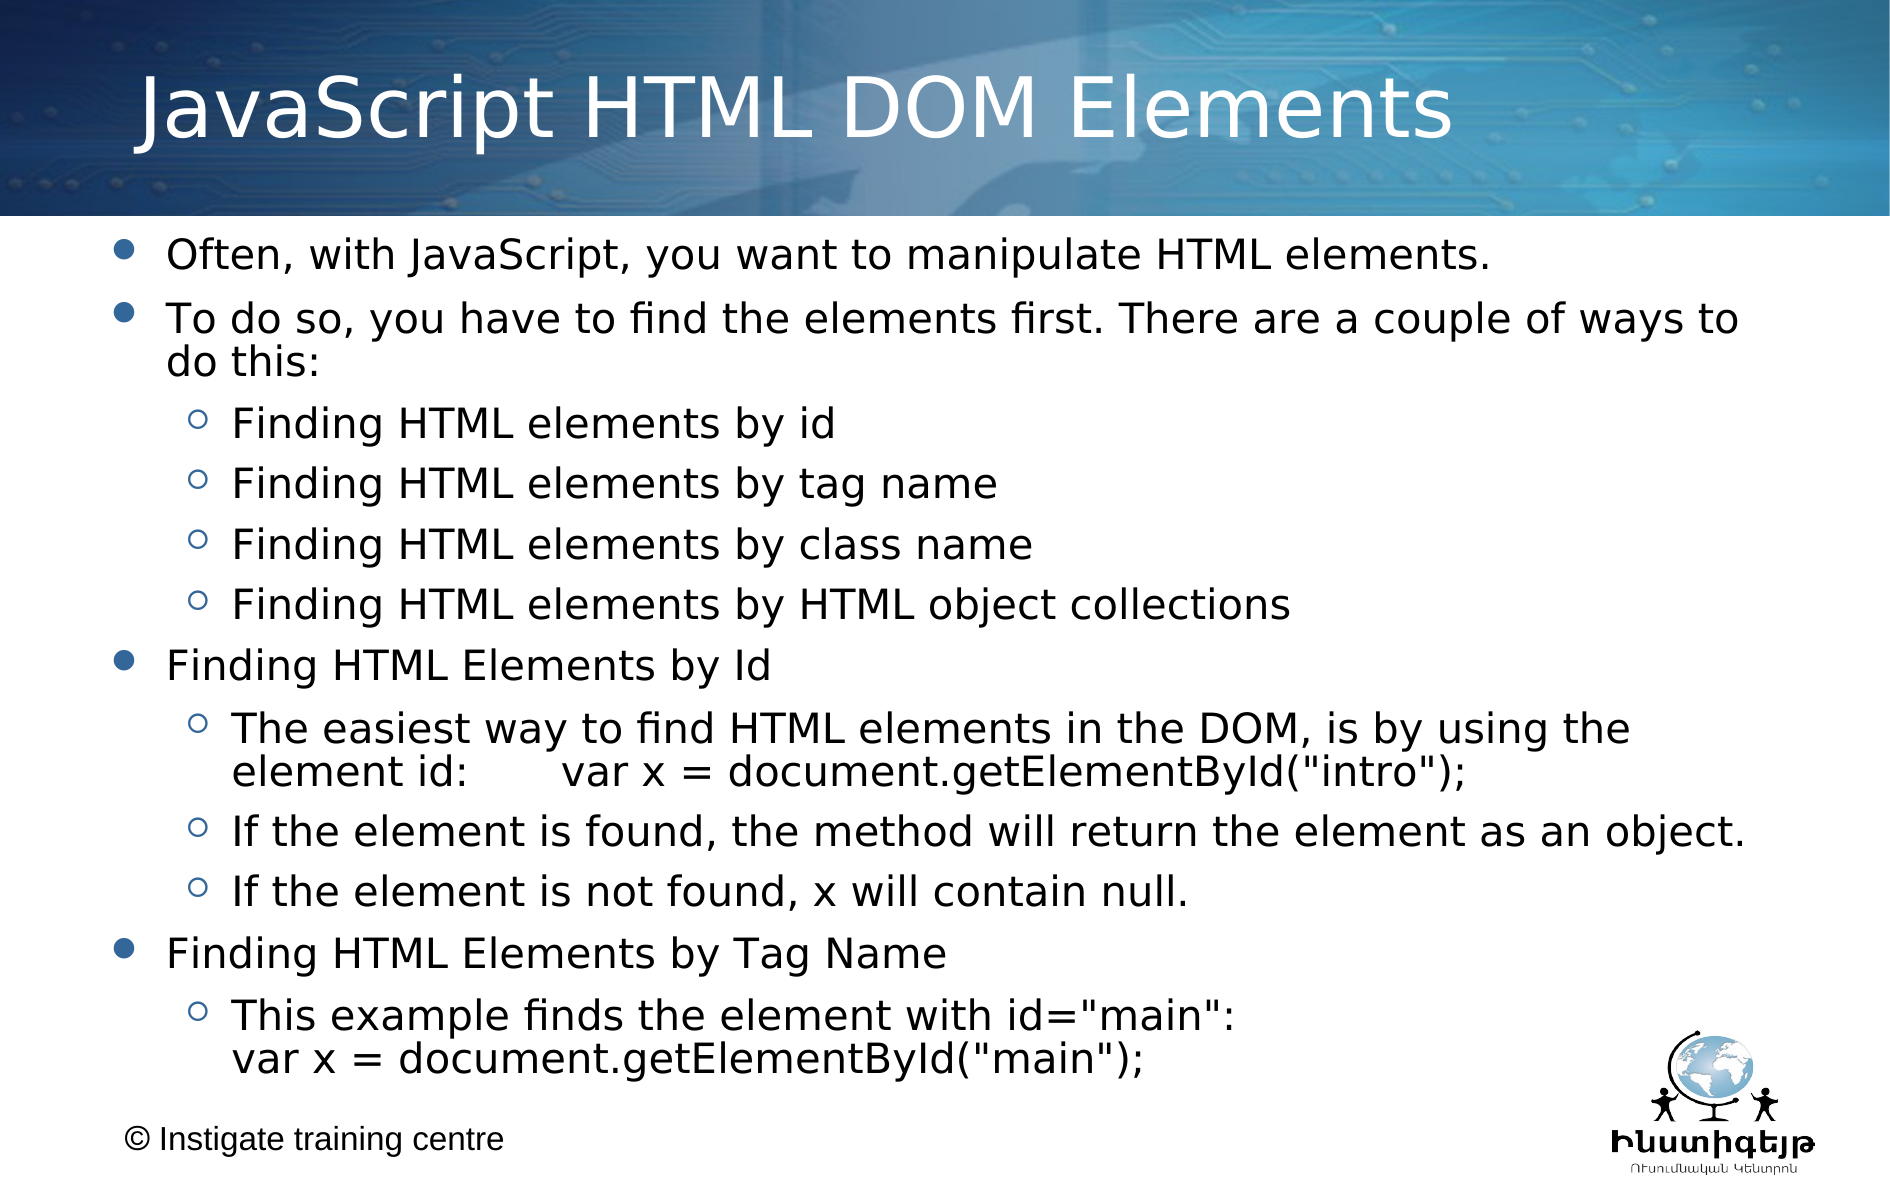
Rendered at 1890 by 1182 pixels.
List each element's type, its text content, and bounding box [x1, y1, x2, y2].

picture [1612, 1030, 1815, 1175]
list Often, with JavaScript, you want to manipulate HTML elements. To do so, you have to find the elements first. There are a couple of ways to do this: Finding HTML elements by id Finding HTML elements by tag name Finding HTML elements by class name Finding HTML elements by HTML object collections Finding HTML Elements by Id The easiest way to find HTML elements in the DOM, is by using the element id: var x = document.getElementById("intro"); If the element is found, the method will return the element as an object. If the element is not found, x will contain null. Finding HTML Elements by Tag Name This example finds the element with id="main": var x = document.getElementById("main"); [110, 235, 1801, 259]
picture [0, 0, 1890, 216]
